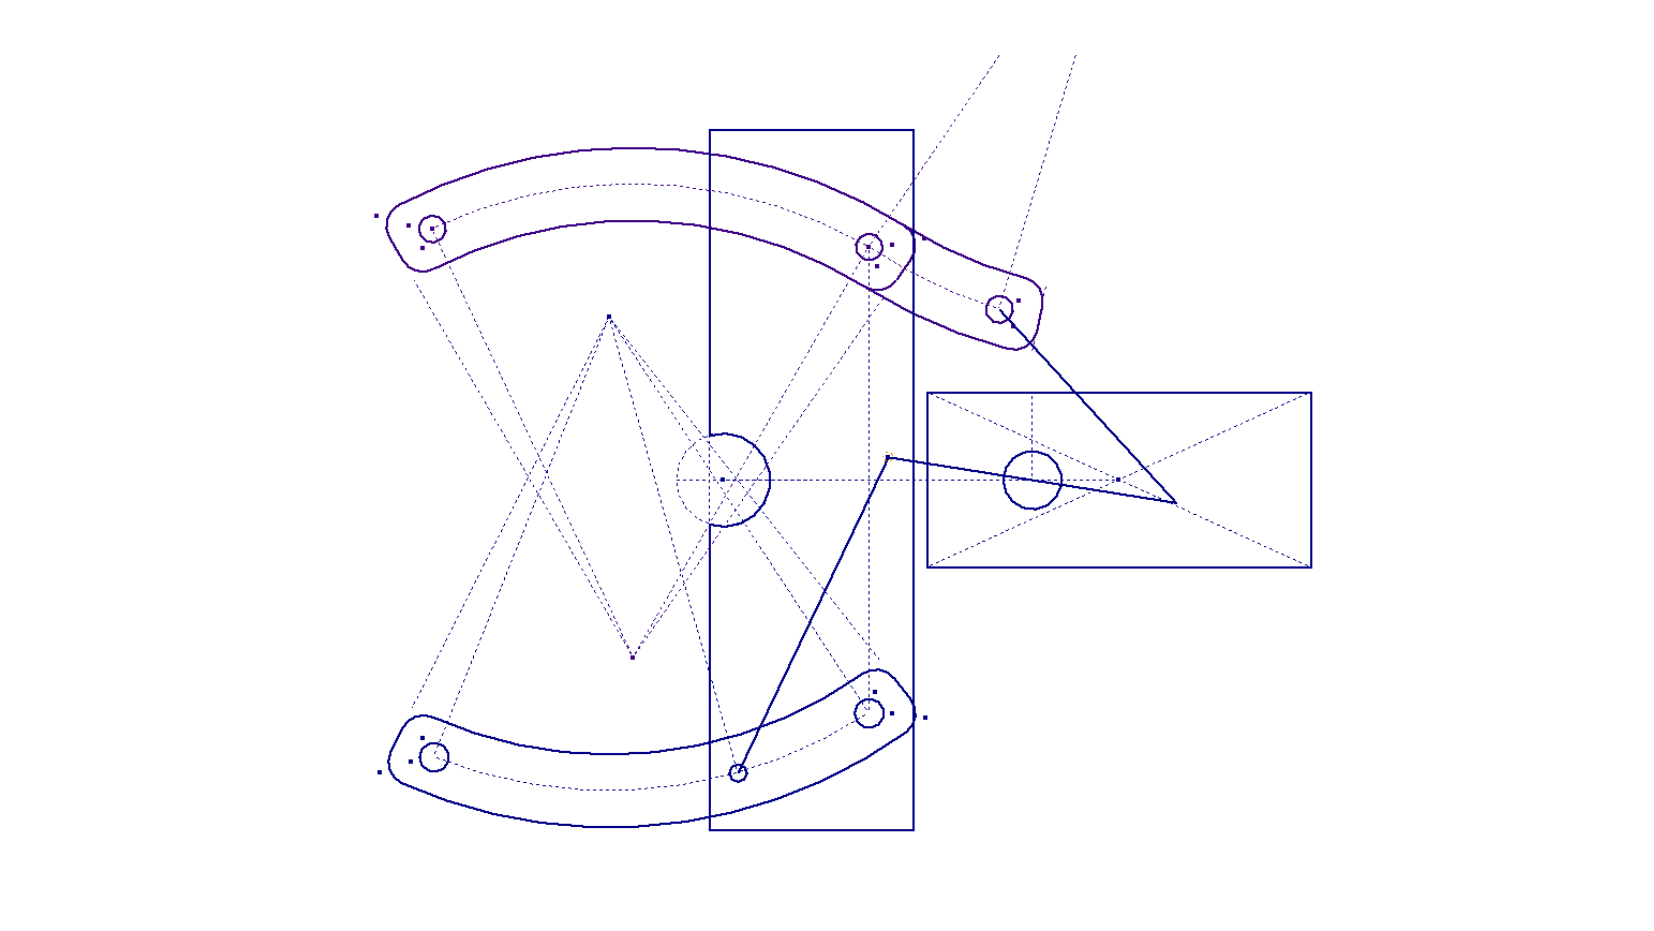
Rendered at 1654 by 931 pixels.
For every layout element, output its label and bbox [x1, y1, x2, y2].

picture [191, 55, 1426, 886]
